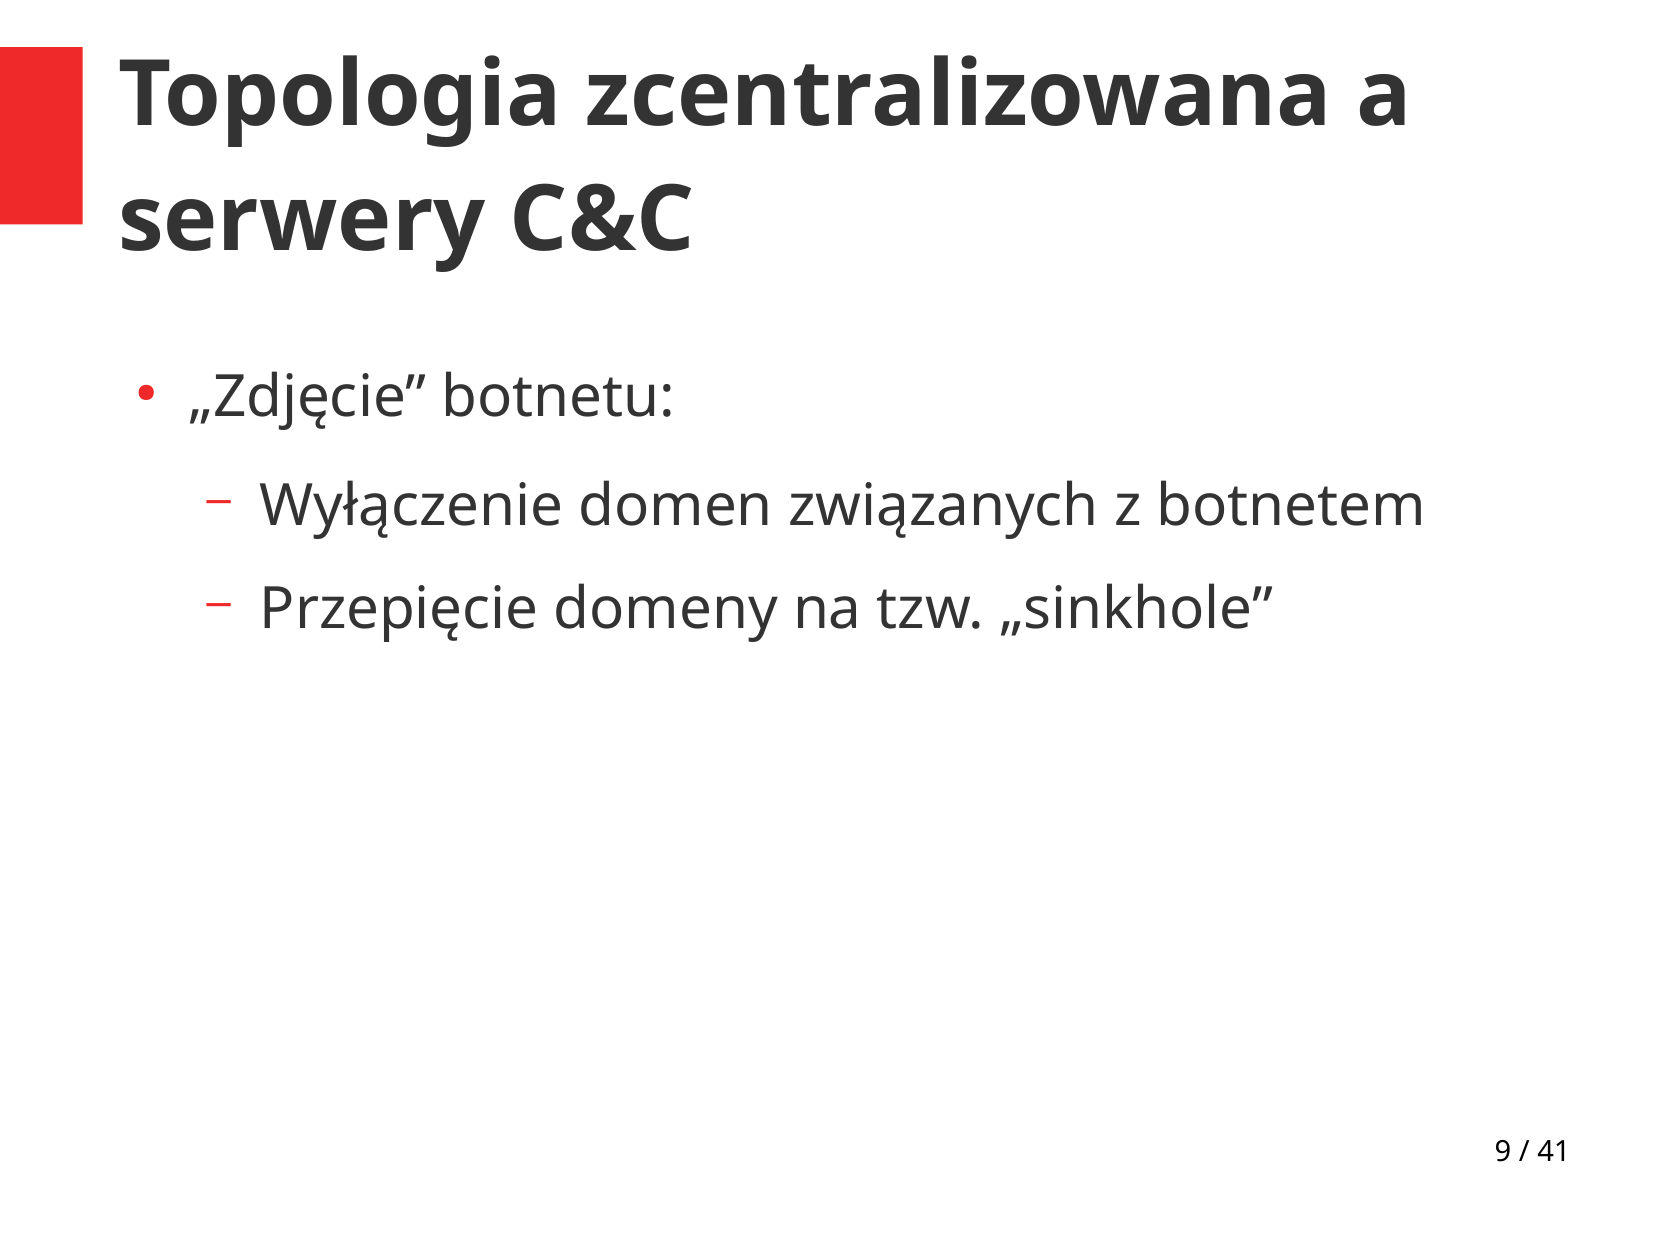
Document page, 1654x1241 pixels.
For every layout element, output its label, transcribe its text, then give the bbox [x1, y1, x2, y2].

title Topologia zcentralizowana a serwery C&C [118, 45, 1571, 260]
list „Zdjęcie” botnetu: Wyłączenie domen związanych z botnetem Przepięcie domeny na tzw. „sinkhole” [118, 354, 1536, 1074]
